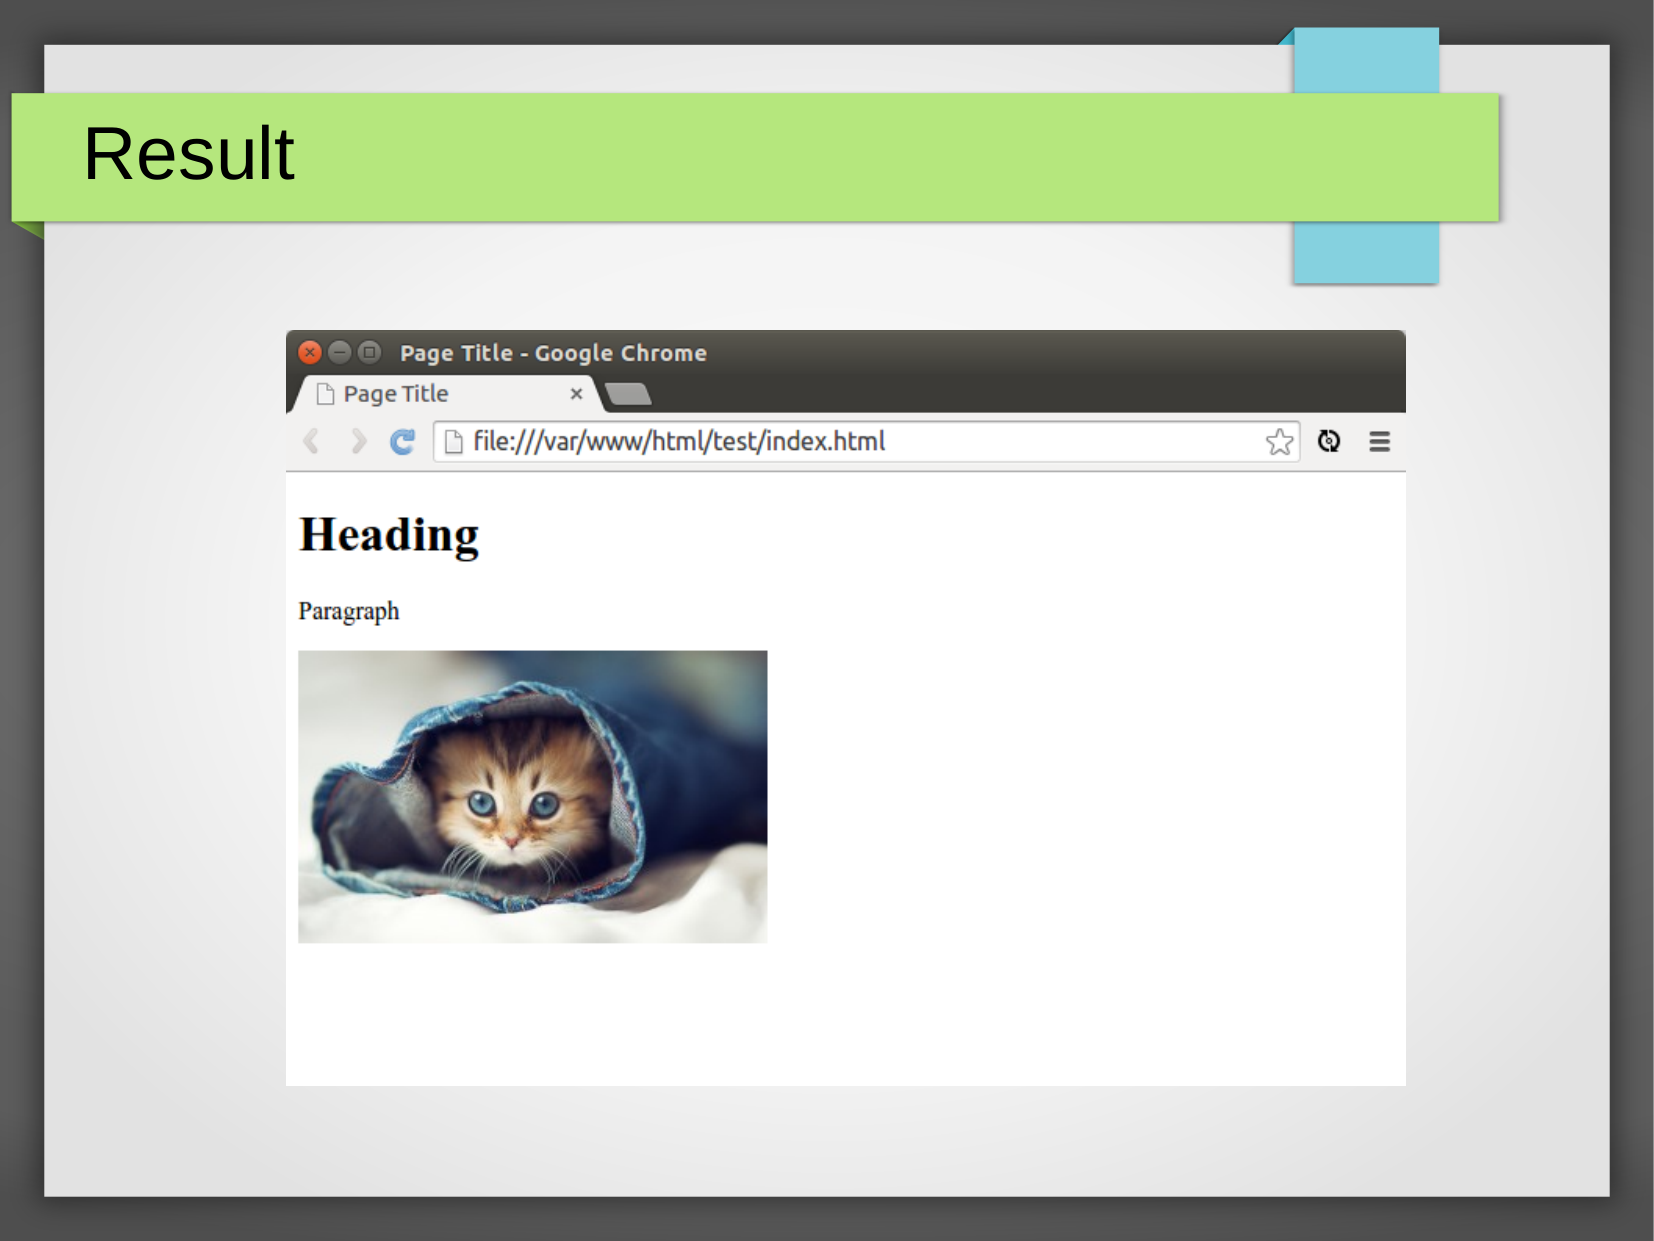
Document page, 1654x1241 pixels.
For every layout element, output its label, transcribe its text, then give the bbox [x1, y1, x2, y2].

title Result [82, 94, 1264, 213]
picture [0, 0, 1654, 1241]
